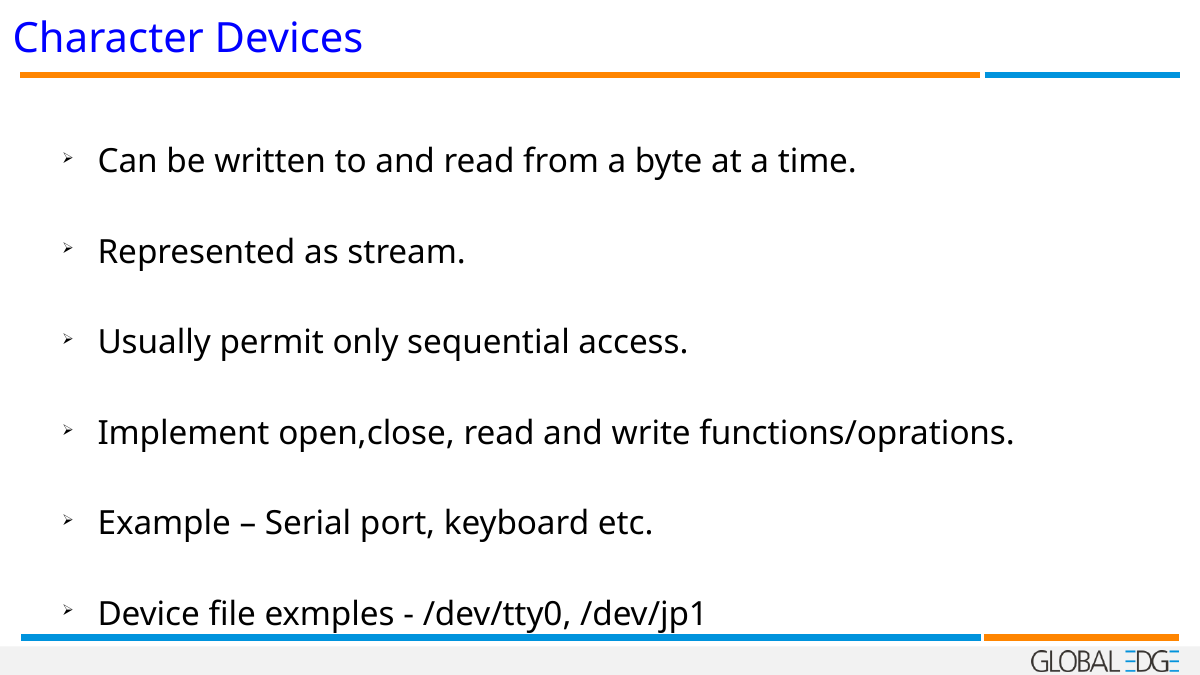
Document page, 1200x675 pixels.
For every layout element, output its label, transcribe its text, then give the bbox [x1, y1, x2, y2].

title Character Devices [12, 9, 1088, 63]
text_box Can be written to and read from a byte at a time. Represented as stream. Usually permit only sequential access. Implement open,close, read and write functions/oprations. Example – Serial port, keyboard etc. Device file exmples - /dev/tty0, /dev/jp1 [47, 129, 1200, 591]
picture [1031, 650, 1179, 672]
